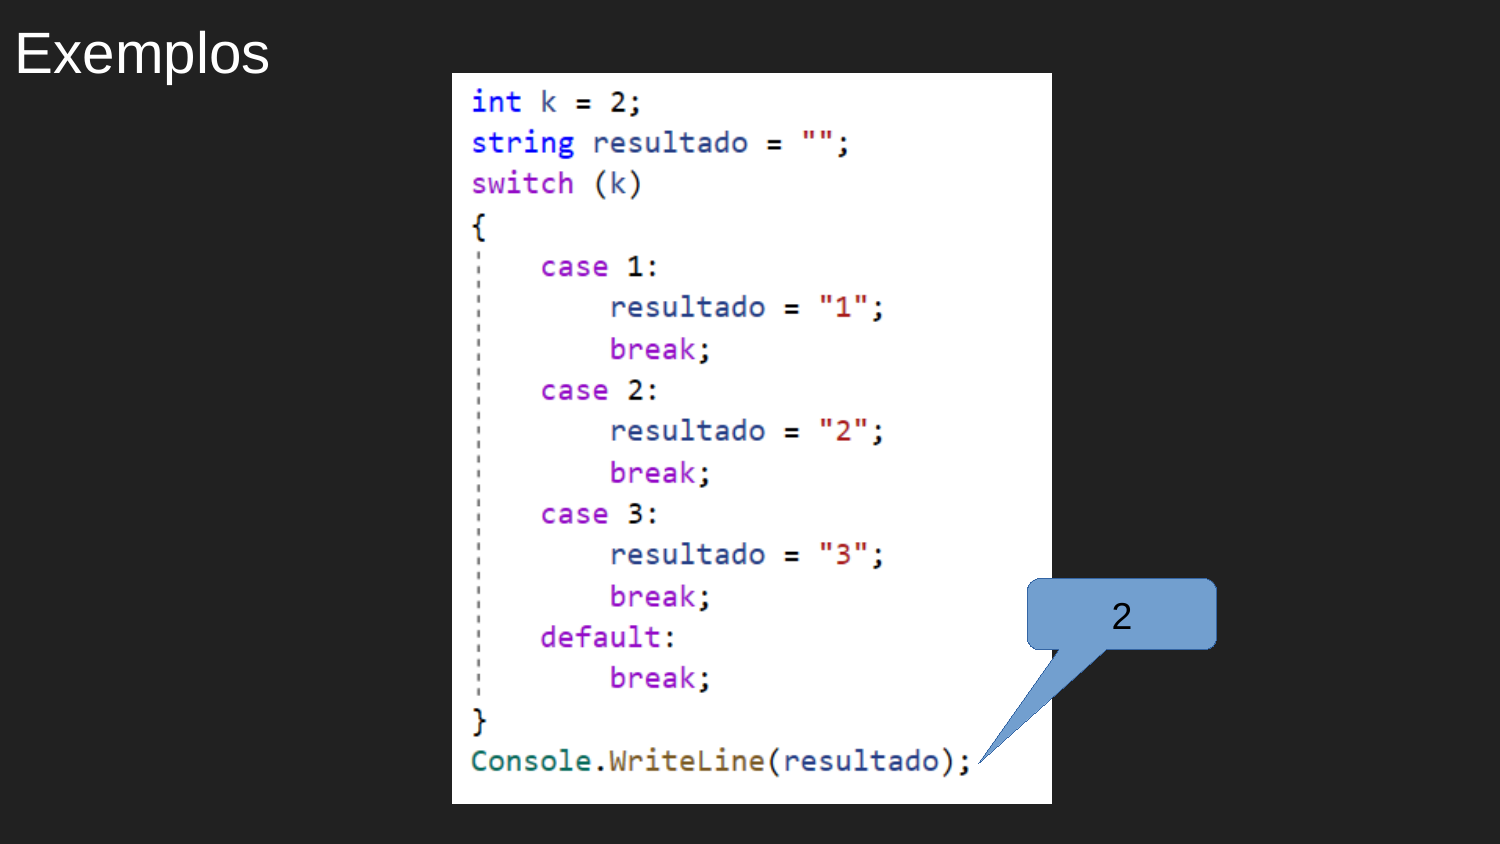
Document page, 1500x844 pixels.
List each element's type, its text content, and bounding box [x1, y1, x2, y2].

text_box Exemplos [0, 0, 319, 95]
text_box 2 [978, 578, 1217, 764]
picture [452, 73, 1052, 804]
